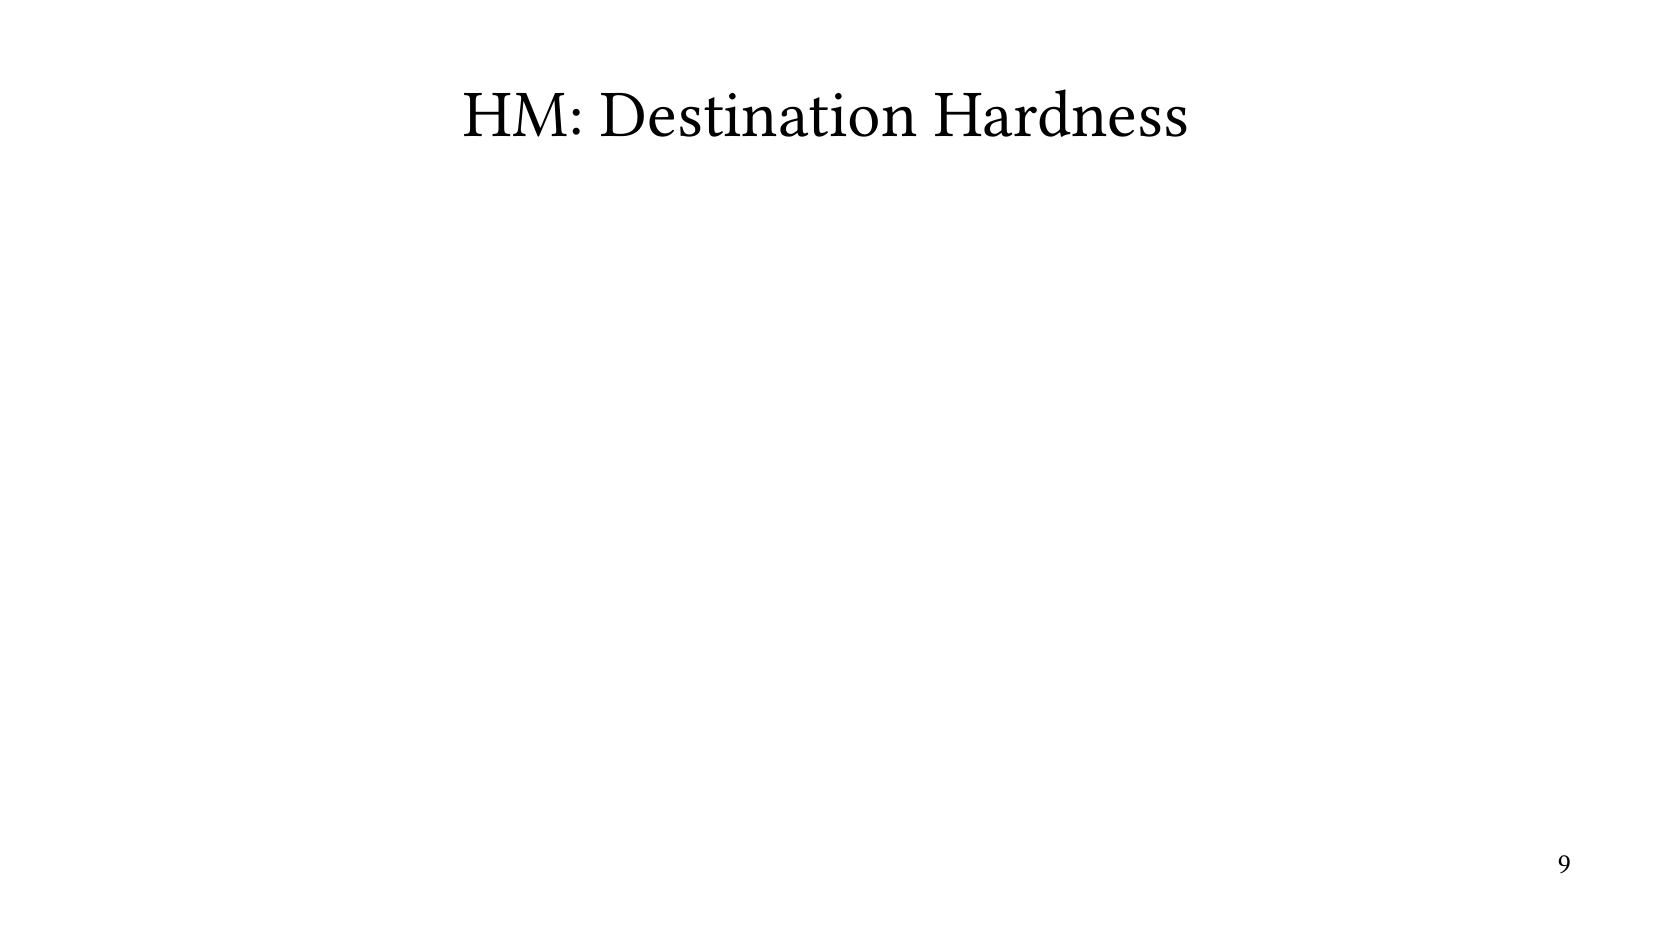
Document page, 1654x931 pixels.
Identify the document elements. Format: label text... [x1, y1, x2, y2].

title HM: Destination Hardness [82, 37, 1571, 193]
